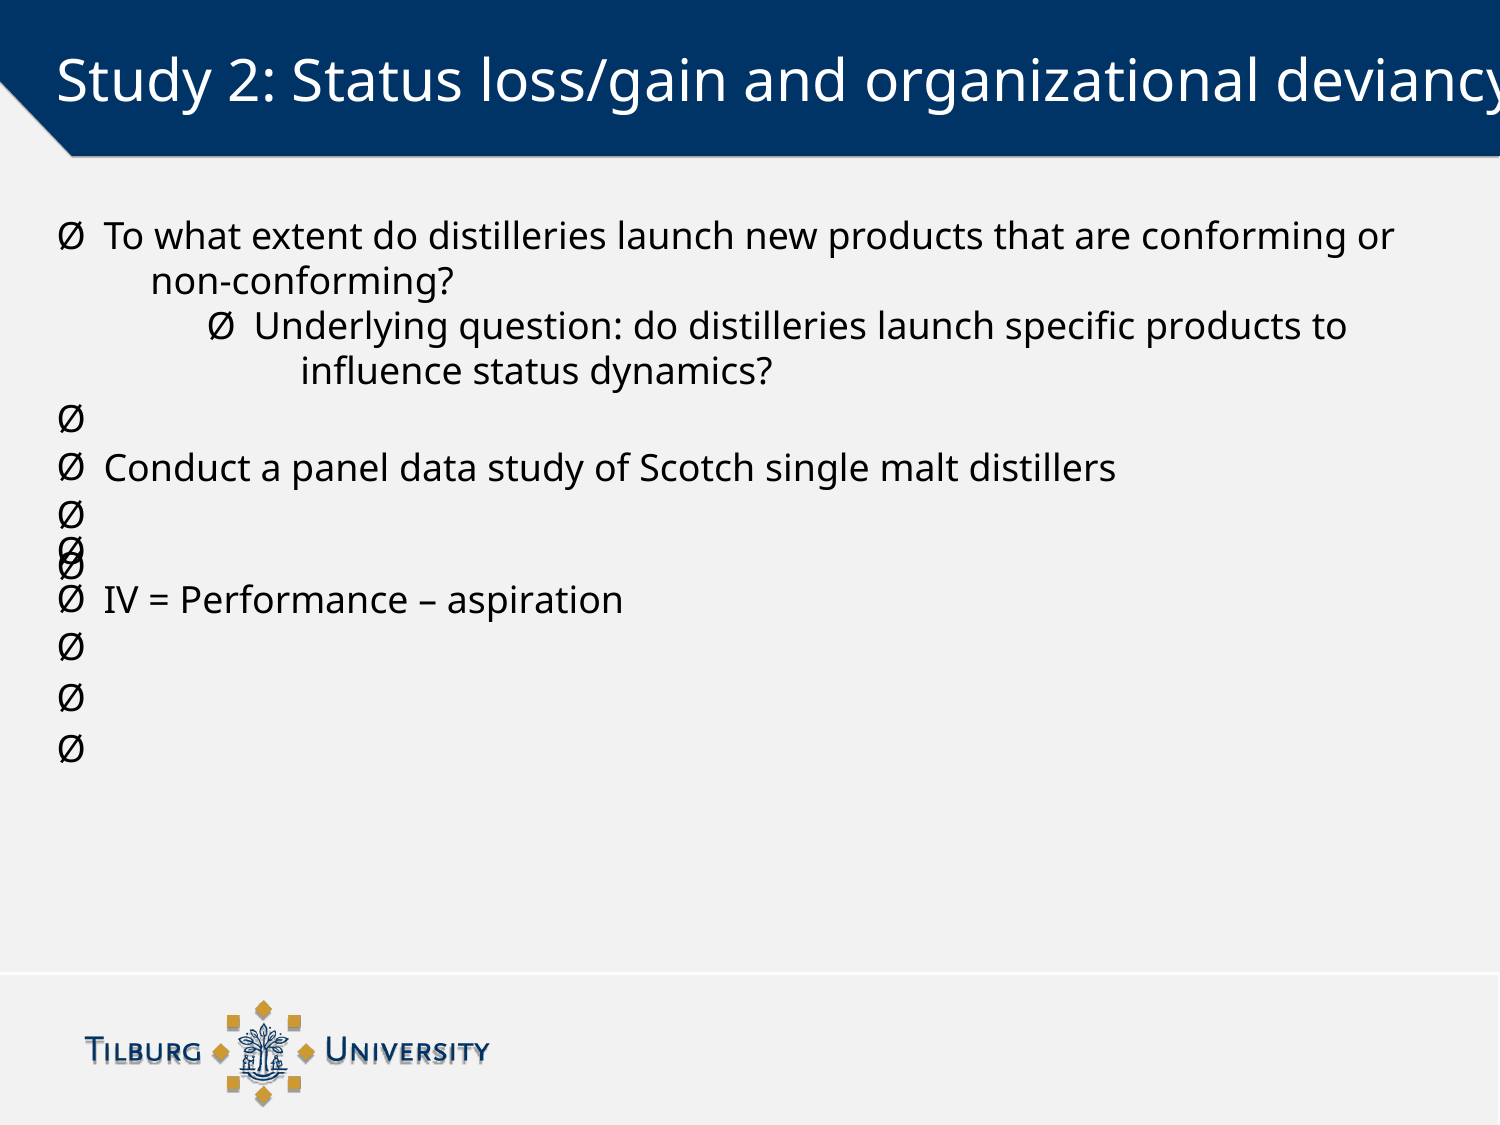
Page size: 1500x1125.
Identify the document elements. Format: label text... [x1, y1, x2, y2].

title Study 2: Status loss/gain and organizational deviancy [41, 0, 1500, 156]
text_box To what extent do distilleries launch new products that are conforming or non-conforming? Underlying question: do distilleries launch specific products to influence status dynamics? Conduct a panel data study of Scotch single malt distillers [41, 204, 1451, 517]
text_box IV = Performance – aspiration [41, 517, 1475, 760]
